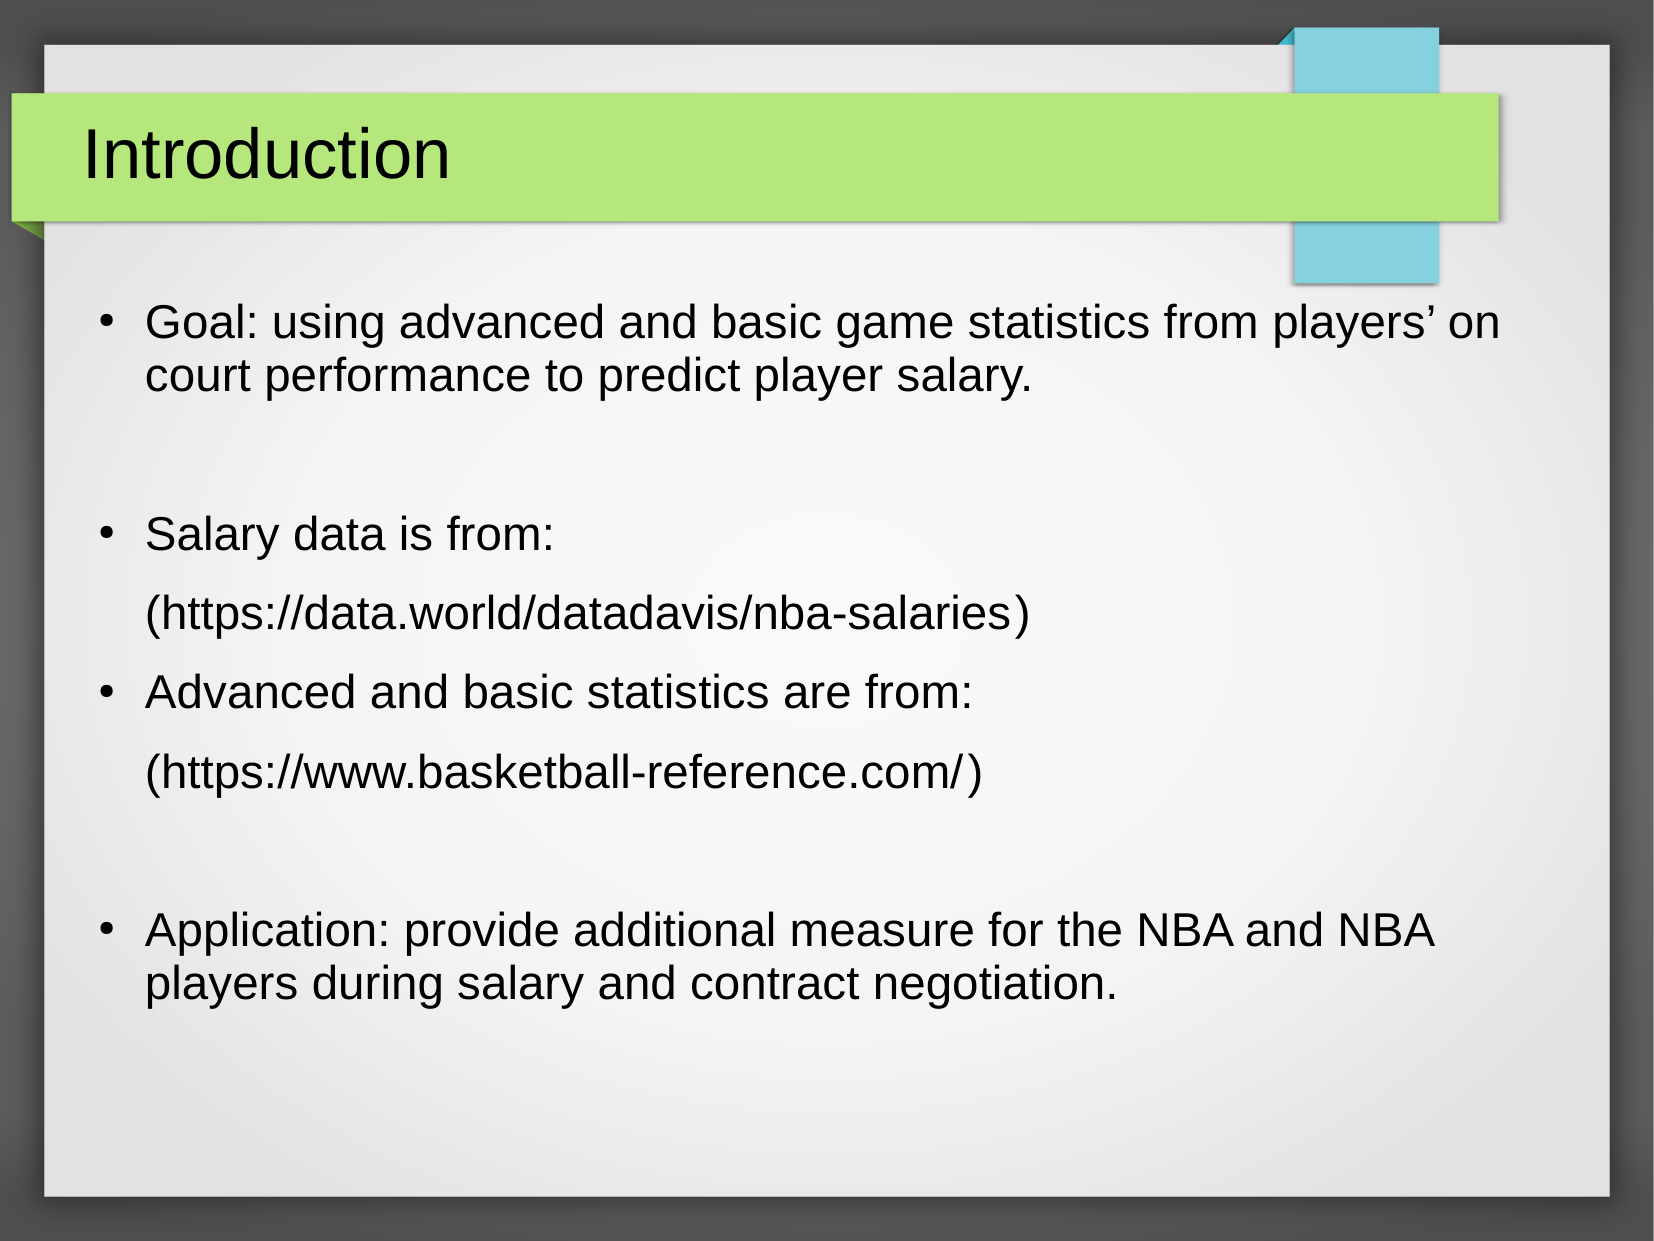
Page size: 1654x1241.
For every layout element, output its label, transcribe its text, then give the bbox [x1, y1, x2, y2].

list Goal: using advanced and basic game statistics from players’ on court performance to predict player salary. Salary data is from: (https://data.world/datadavis/nba-salaries) Advanced and basic statistics are from: (https://www.basketball-reference.com/) Application: provide additional measure for the NBA and NBA players during salary and contract negotiation. [82, 295, 1571, 1015]
picture [0, 0, 1654, 1241]
title Introduction [82, 94, 1264, 213]
